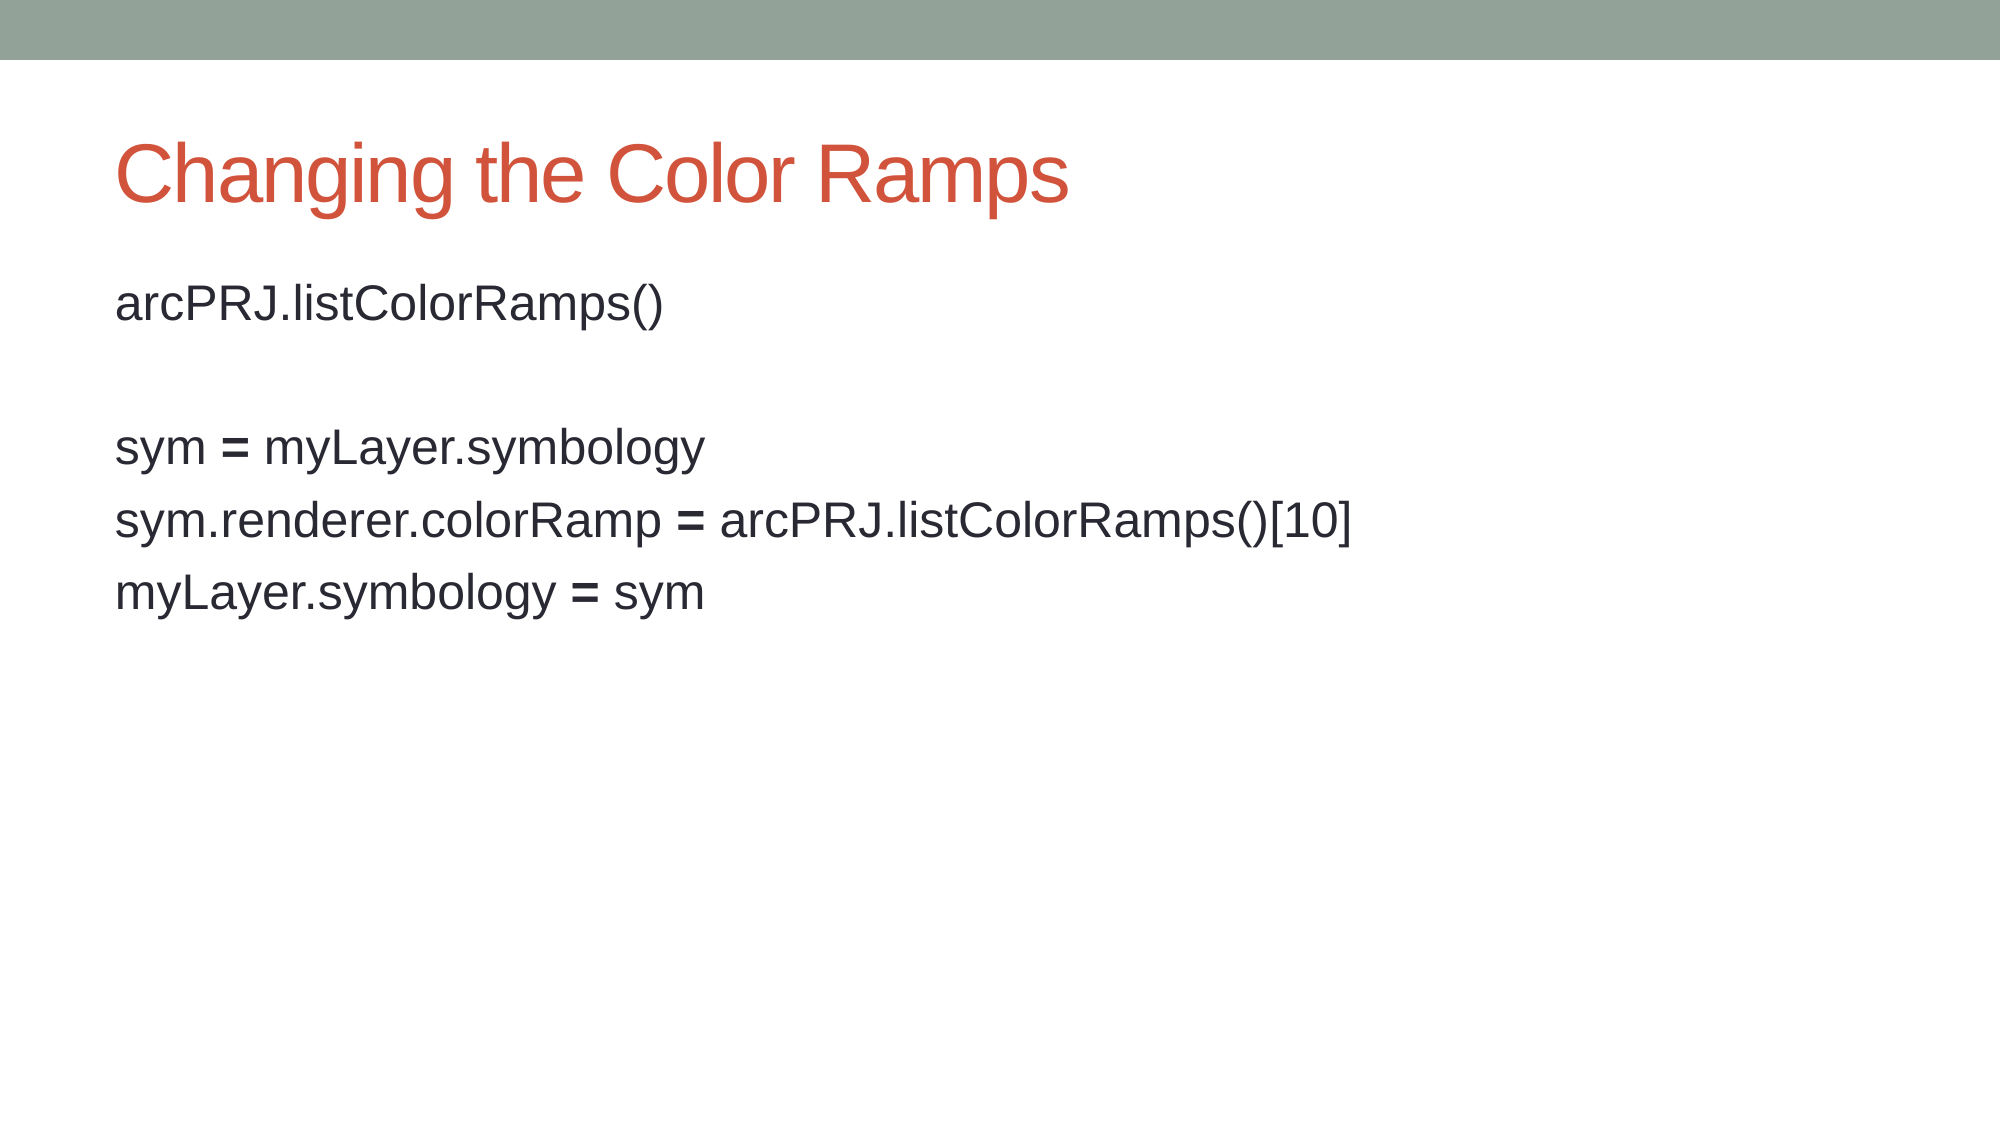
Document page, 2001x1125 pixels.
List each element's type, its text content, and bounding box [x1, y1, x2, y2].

list arcPRJ.listColorRamps() sym = myLayer.symbology sym.renderer.colorRamp = arcPRJ.listColorRamps()[10] myLayer.symbology = sym [99, 262, 1900, 1063]
title Changing the Color Ramps [99, 87, 1900, 251]
